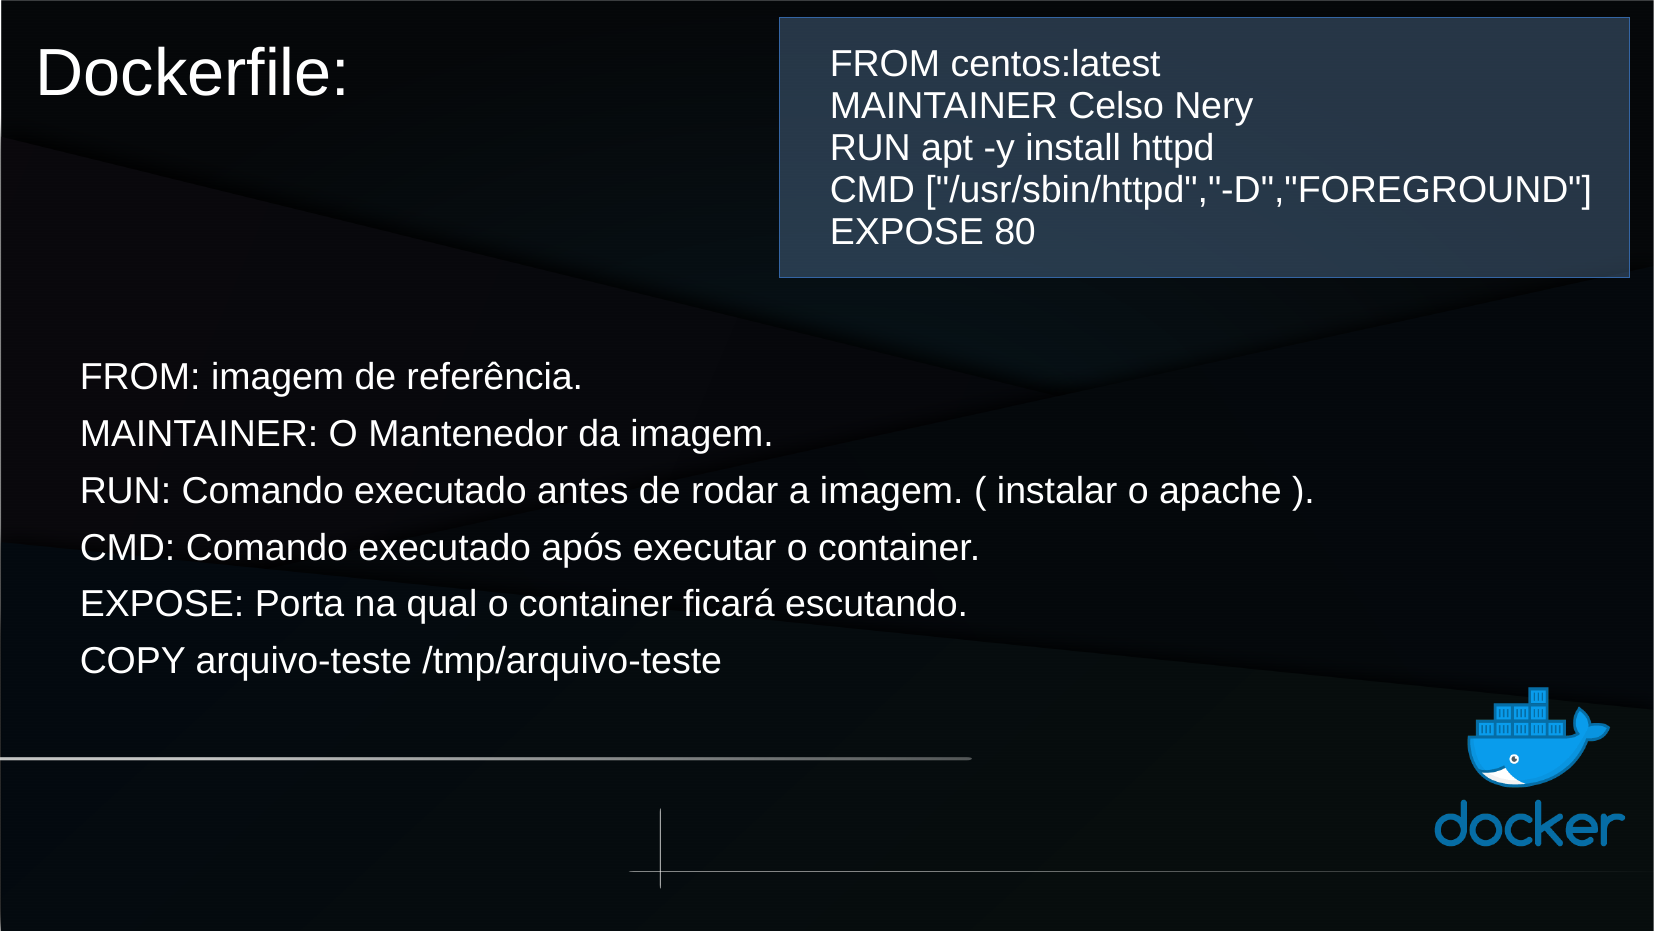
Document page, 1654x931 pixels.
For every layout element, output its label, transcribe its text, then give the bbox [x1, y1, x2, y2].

text_box FROM centos:latest MAINTAINER Celso Nery RUN apt -y install httpd CMD ["/usr/sbin/httpd","-D","FOREGROUND"] EXPOSE 80 [814, 35, 1608, 260]
text_box FROM: imagem de referência. MAINTAINER: O Mantenedor da imagem. RUN: Comando executado antes de rodar a imagem. ( instalar o apache ). CMD: Comando executado após executar o container. EXPOSE: Porta na qual o container ficará escutando. COPY arquivo-teste /tmp/arquivo-teste [64, 348, 1331, 689]
list Dockerfile: [35, 35, 591, 119]
text_box [779, 17, 1630, 278]
picture [0, 0, 1654, 931]
